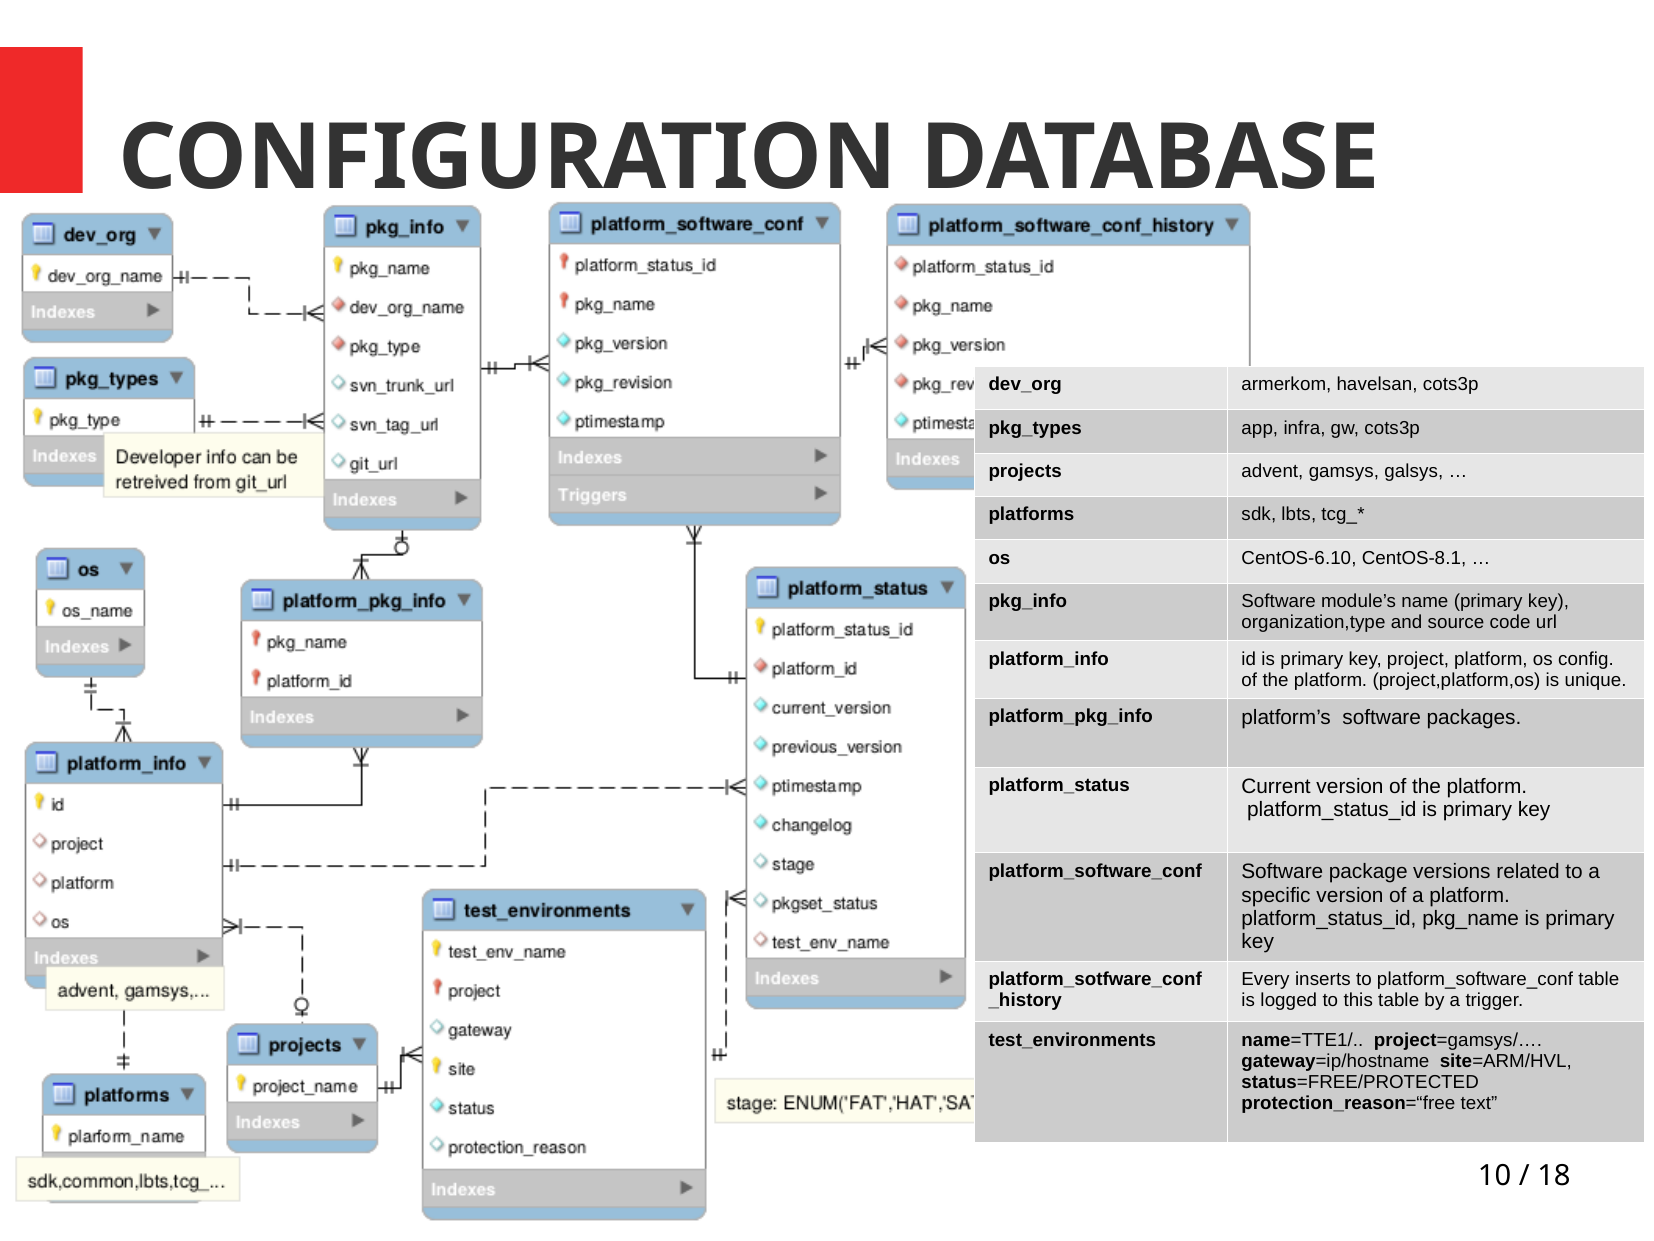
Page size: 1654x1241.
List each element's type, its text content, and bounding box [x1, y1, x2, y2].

table_cell projects [975, 454, 1227, 496]
table_cell name=TTE1/.. project=gamsys/…. gateway=ip/hostname site=ARM/HVL, status=FREE/PROTECTED protection_reason=“free text” [1228, 1022, 1644, 1142]
table_cell app, infra, gw, cots3p [1228, 410, 1644, 453]
table_header armerkom, havelsan, cots3p [1228, 367, 1644, 409]
table_cell Software package versions related to a specific version of a platform. platform_status_id, pkg_name is primary key [1228, 853, 1644, 961]
table_cell pkg_info [975, 584, 1227, 640]
title CONFIGURATION DATABASE [118, 49, 1571, 257]
table_cell pkg_types [975, 410, 1227, 453]
table_cell os [975, 540, 1227, 583]
table_cell platform_pkg_info [975, 699, 1227, 767]
table_cell Every inserts to platform_software_conf table is logged to this table by a trigger. [1228, 962, 1644, 1021]
table_cell test_environments [975, 1022, 1227, 1142]
table_cell id is primary key, project, platform, os config. of the platform. (project,platform,os) is unique. [1228, 641, 1644, 698]
table_cell Software module’s name (primary key), organization,type and source code url [1228, 584, 1644, 640]
table_cell sdk, lbts, tcg_* [1228, 497, 1644, 539]
table_cell platform_status [975, 768, 1227, 852]
table_cell platforms [975, 497, 1227, 539]
table_cell Current version of the platform. platform_status_id is primary key [1228, 768, 1644, 852]
table_header dev_org [975, 367, 1227, 409]
table_cell platform_sotfware_conf_history [975, 962, 1227, 1021]
picture [0, 193, 1265, 1241]
table_cell platform’s software packages. [1228, 699, 1644, 767]
table_cell CentOS-6.10, CentOS-8.1, … [1228, 540, 1644, 583]
table_cell advent, gamsys, galsys, … [1228, 454, 1644, 496]
table_cell platform_info [975, 641, 1227, 698]
table_cell platform_software_conf [975, 853, 1227, 961]
